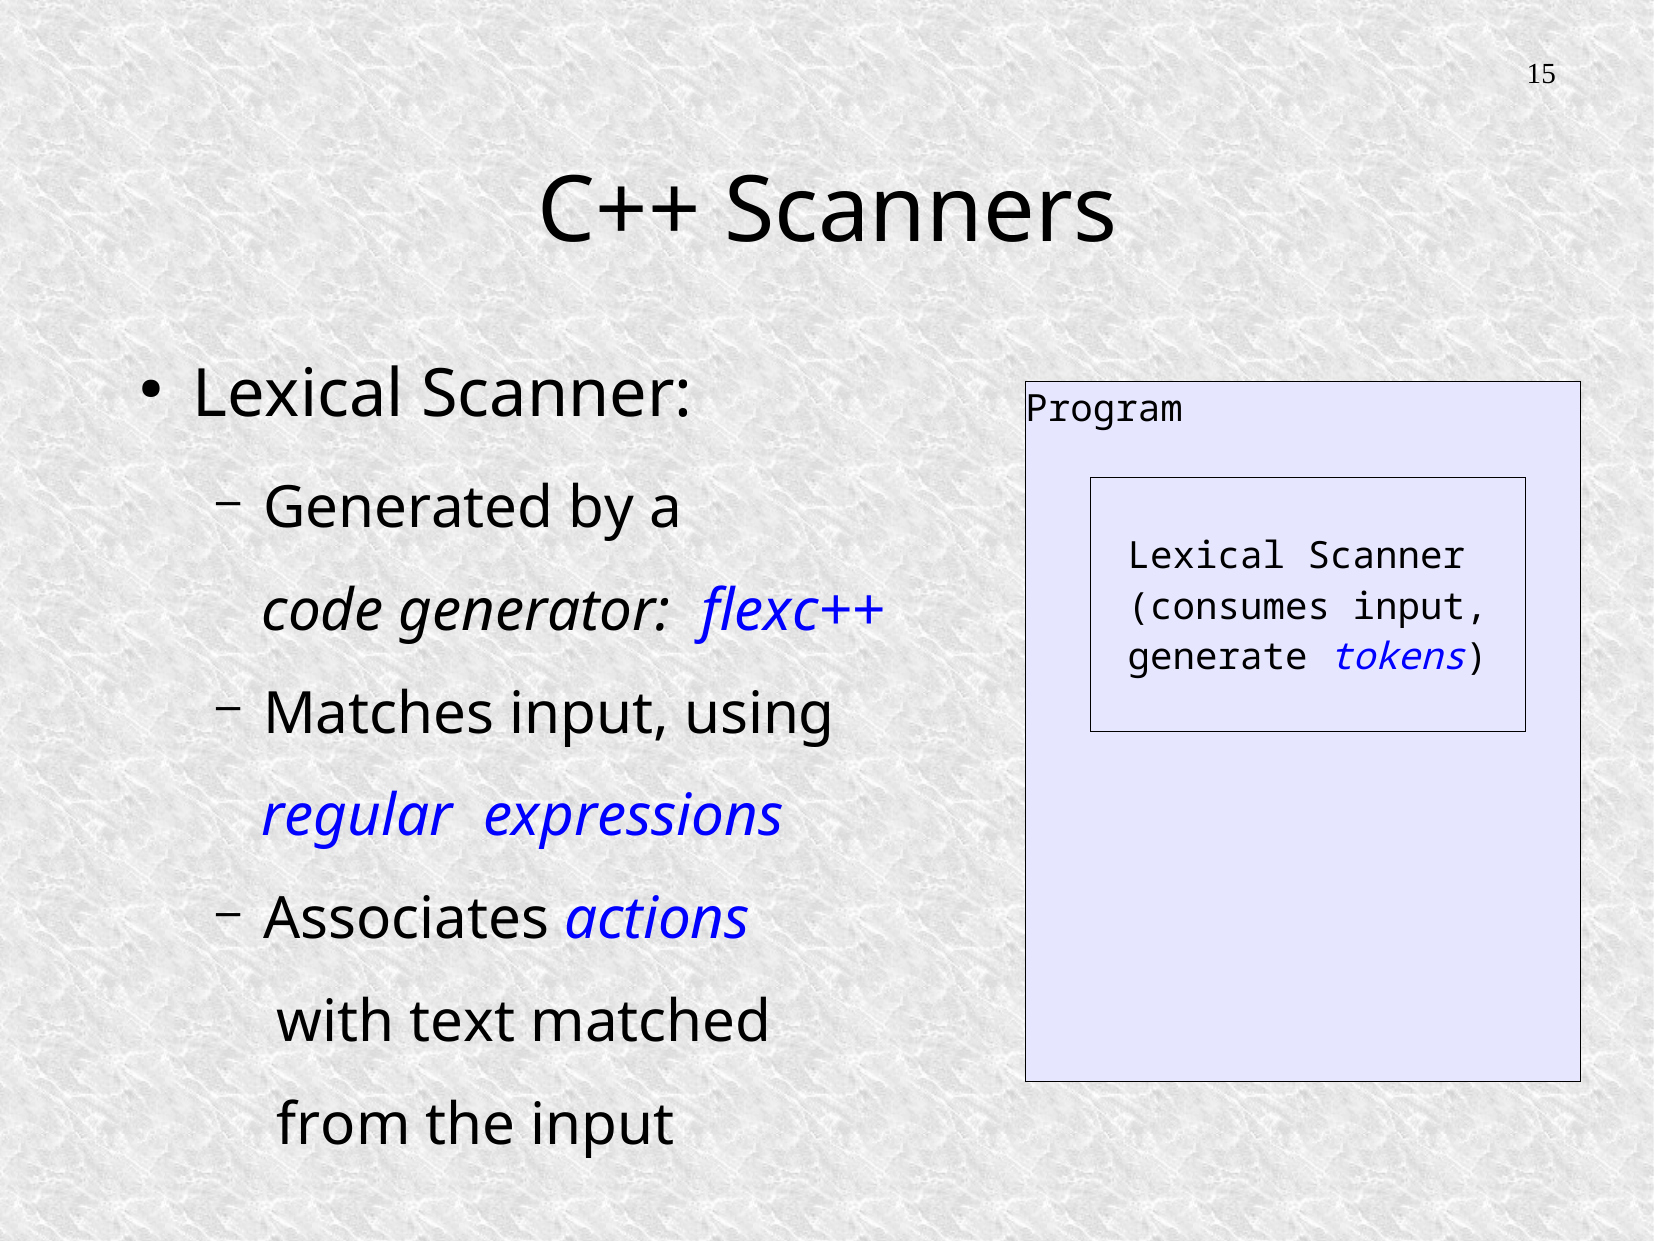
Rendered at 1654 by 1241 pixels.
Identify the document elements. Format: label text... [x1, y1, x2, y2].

list Lexical Scanner: Generated by a code generator: flexc++ Matches input, using regular expressions Associates actions with text matched from the input [121, 344, 1534, 1241]
text_box Lexical Scanner (consumes input, generate tokens) [1090, 477, 1526, 732]
text_box Program [1025, 381, 1184, 427]
text_box [1025, 381, 1581, 1082]
picture [0, 0, 1654, 1241]
title C++ Scanners [121, 102, 1534, 311]
